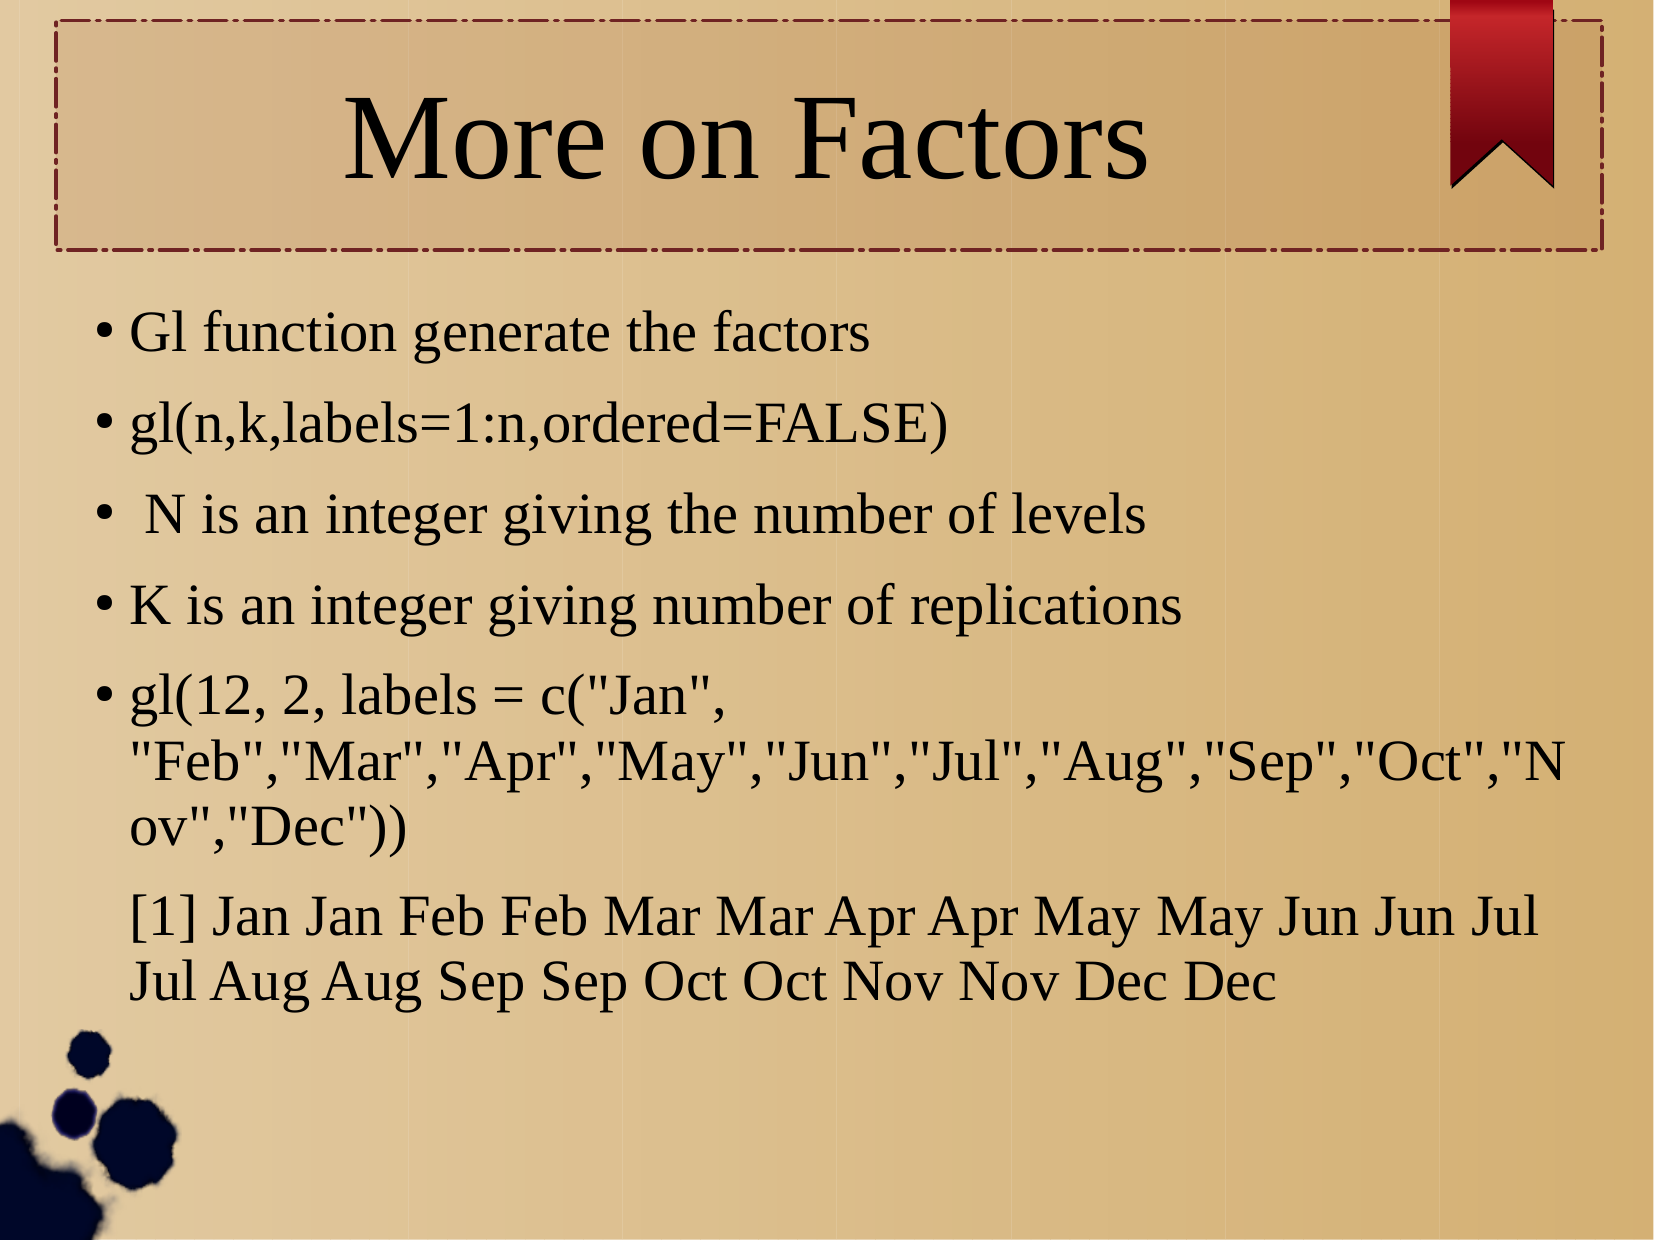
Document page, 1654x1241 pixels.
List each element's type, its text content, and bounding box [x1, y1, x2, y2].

title More on Factors [82, 47, 1412, 229]
list Gl function generate the factors gl(n,k,labels=1:n,ordered=FALSE) N is an integer giving the number of levels K is an integer giving number of replications gl(12, 2, labels = c("Jan", "Feb","Mar","Apr","May","Jun","Jul","Aug","Sep","Oct","Nov","Dec")) [1] Jan Jan Feb Feb Mar Mar Apr Apr May May Jun Jun Jul Jul Aug Aug Sep Sep Oct Oct Nov Nov Dec Dec [82, 299, 1571, 1019]
